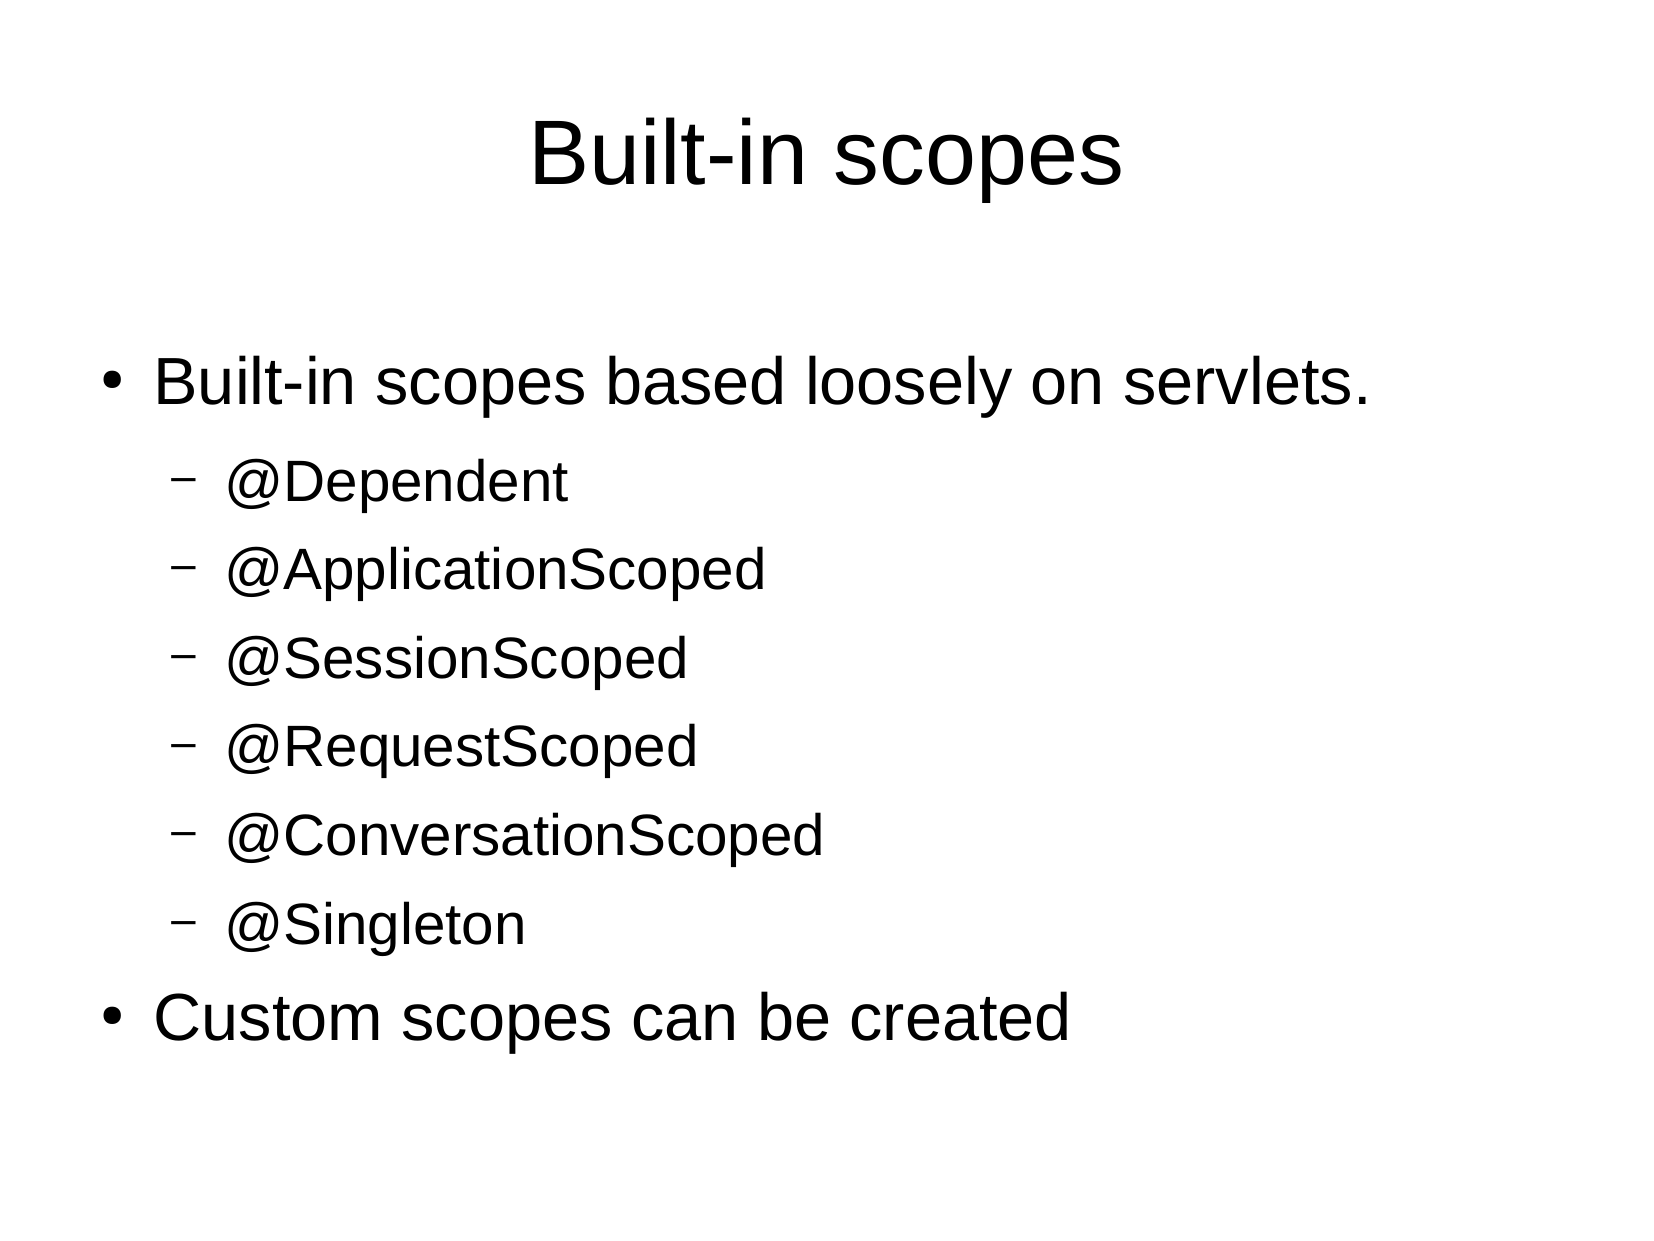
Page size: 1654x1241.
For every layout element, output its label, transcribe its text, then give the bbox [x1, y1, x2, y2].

list Built-in scopes based loosely on servlets. @Dependent @ApplicationScoped @SessionScoped @RequestScoped @ConversationScoped @Singleton Custom scopes can be created [82, 290, 1571, 1109]
title Built-in scopes [82, 49, 1571, 257]
